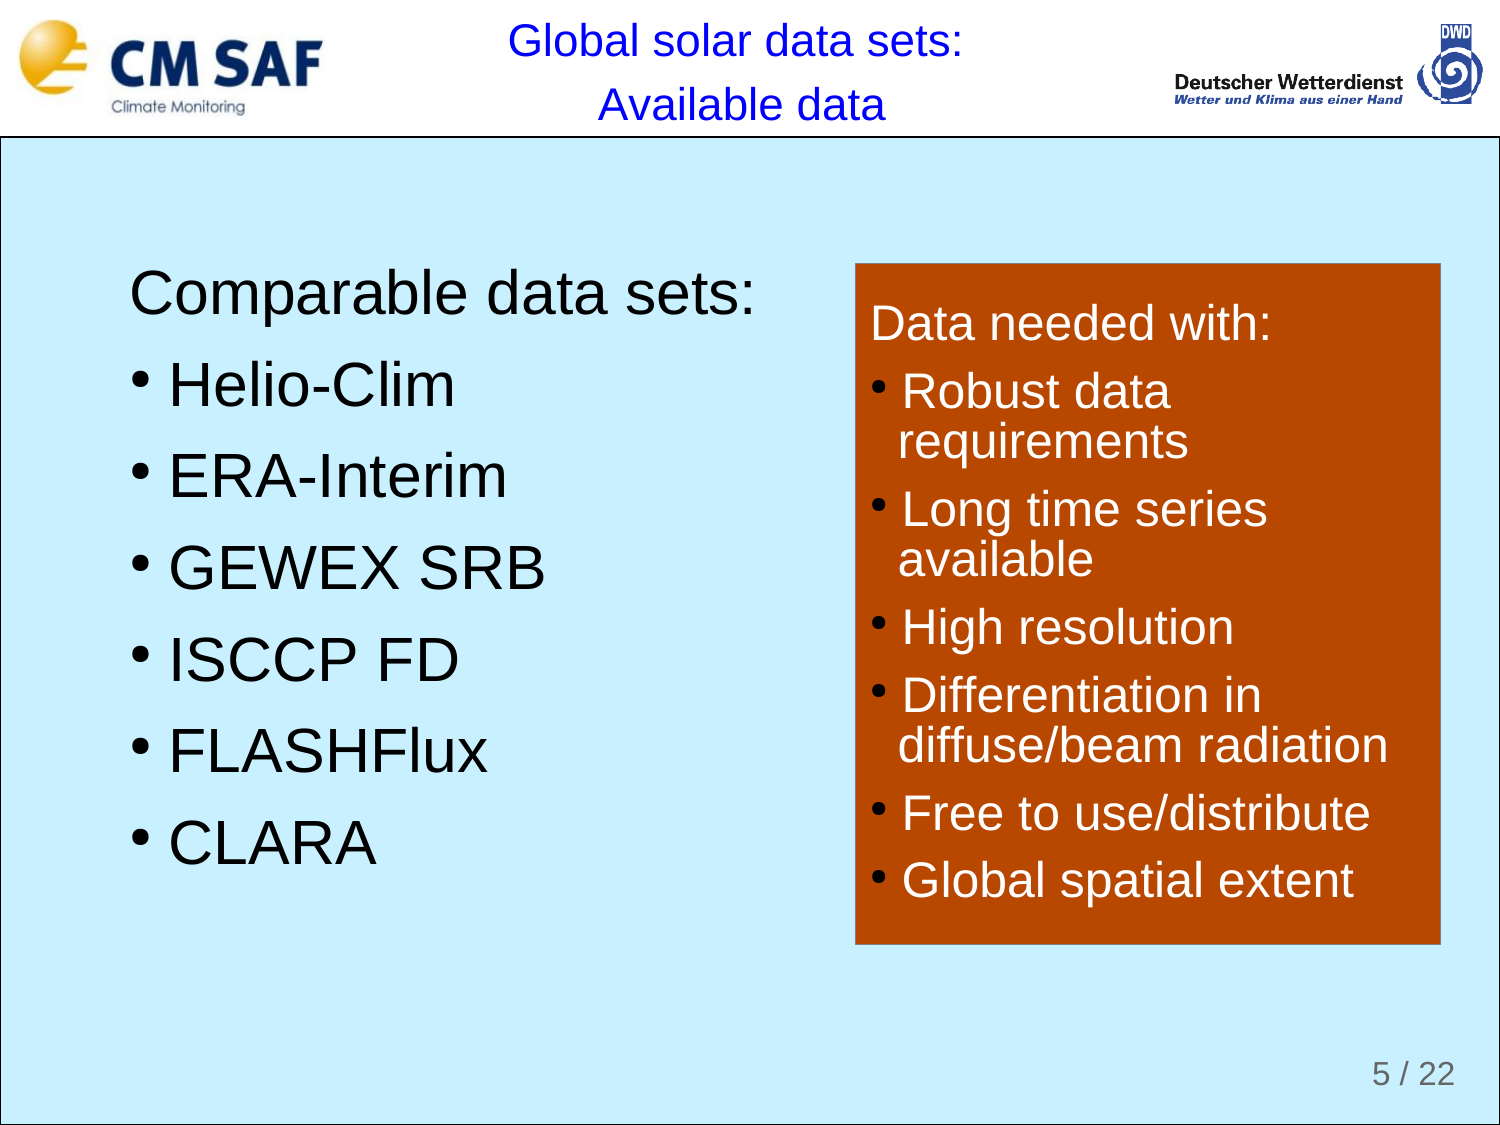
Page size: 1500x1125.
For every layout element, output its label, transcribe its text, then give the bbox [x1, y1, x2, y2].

text_box Data needed with: Robust data requirements Long time series available High resolution Differentiation in diffuse/beam radiation Free to use/distribute Global spatial extent [855, 263, 1441, 945]
picture [17, 19, 325, 117]
picture [1175, 24, 1483, 104]
text_box Global solar data sets: Available data [312, 1, 1172, 80]
list Comparable data sets: Helio-Clim ERA-Interim GEWEX SRB ISCCP FD FLASHFlux CLARA [73, 263, 1423, 1006]
